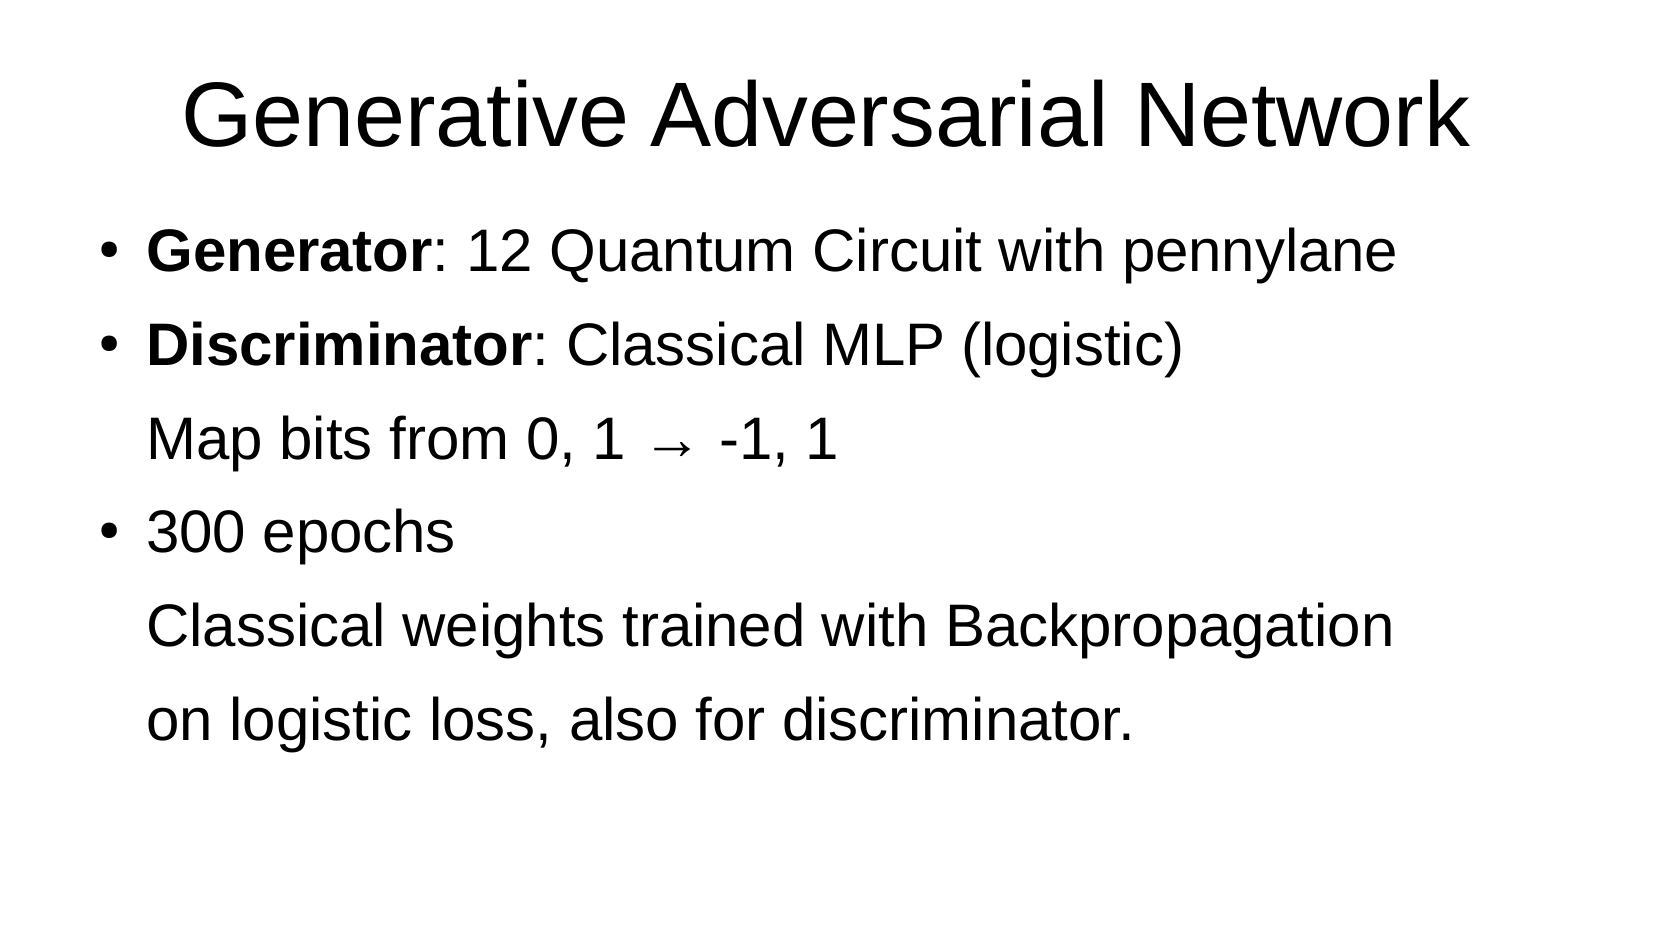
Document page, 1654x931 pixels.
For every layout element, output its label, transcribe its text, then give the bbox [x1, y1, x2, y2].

list Generator: 12 Quantum Circuit with pennylane Discriminator: Classical MLP (logistic) Map bits from 0, 1 → -1, 1 300 epochs Classical weights trained with Backpropagation on logistic loss, also for discriminator. [82, 217, 1571, 758]
title Generative Adversarial Network [82, 37, 1571, 193]
